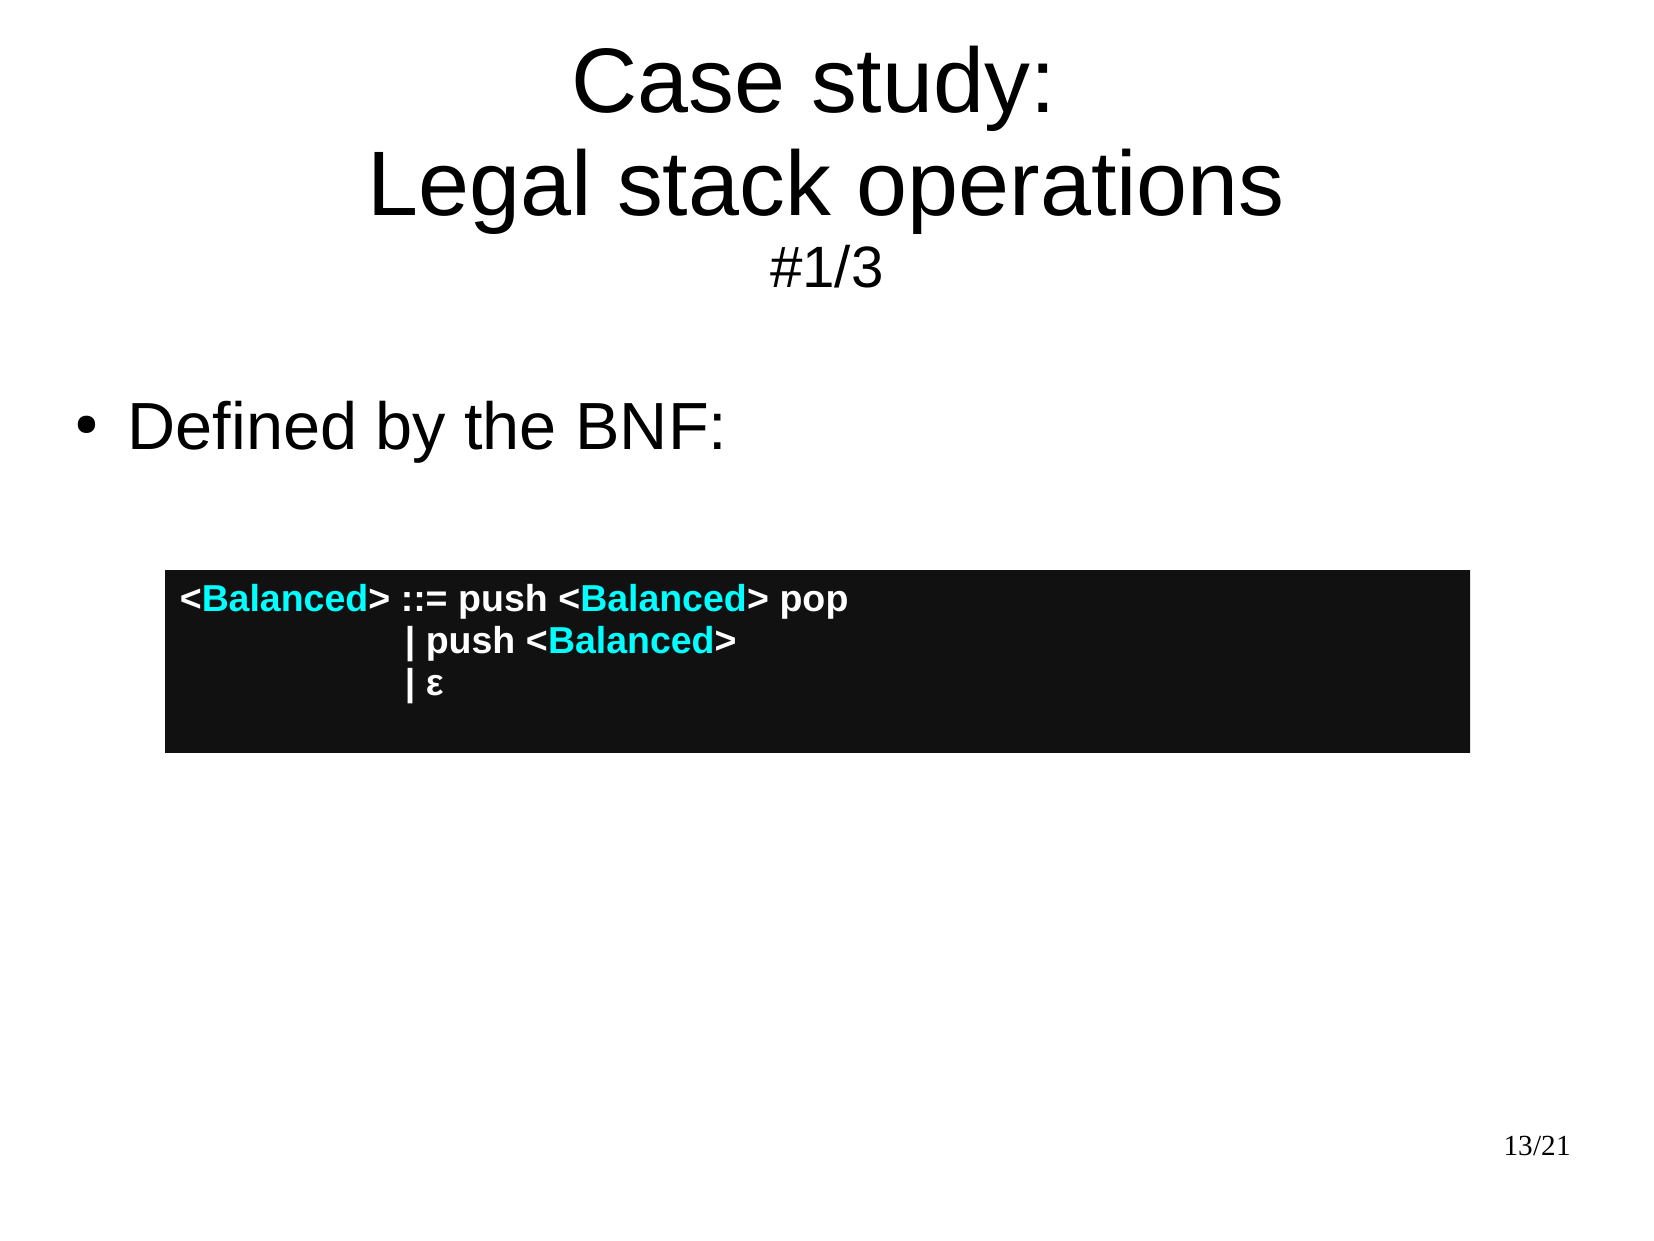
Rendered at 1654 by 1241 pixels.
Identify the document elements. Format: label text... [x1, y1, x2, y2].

list Defined by the BNF: [56, 285, 1546, 1005]
list [82, 290, 1571, 1010]
title Case study: Legal stack operations #1/3 [82, 29, 1571, 290]
text_box <Balanced> ::= push <Balanced> pop | push <Balanced> | ε [165, 570, 1471, 753]
